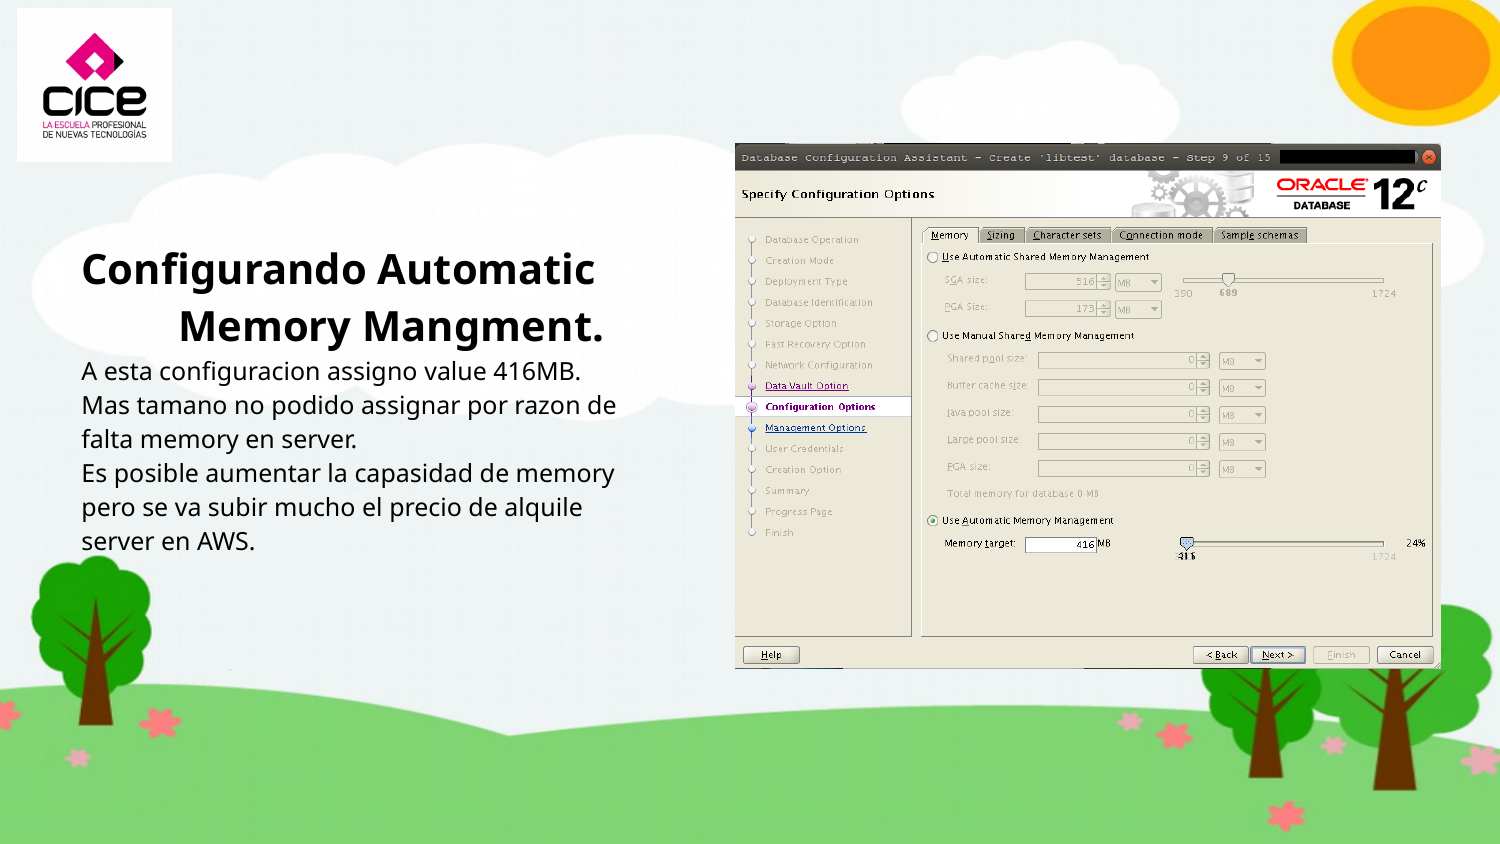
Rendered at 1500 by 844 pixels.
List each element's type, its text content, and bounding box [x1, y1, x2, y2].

picture [0, 0, 1500, 844]
title Configurando Automatic Memory Mangment. A esta configuracion assigno value 416MB. Mas tamano no podido assignar por razon de falta memory en server. Es posible aumentar la capasidad de memory pero se va subir mucho el precio de alquile server en AWS. [81, 270, 646, 528]
